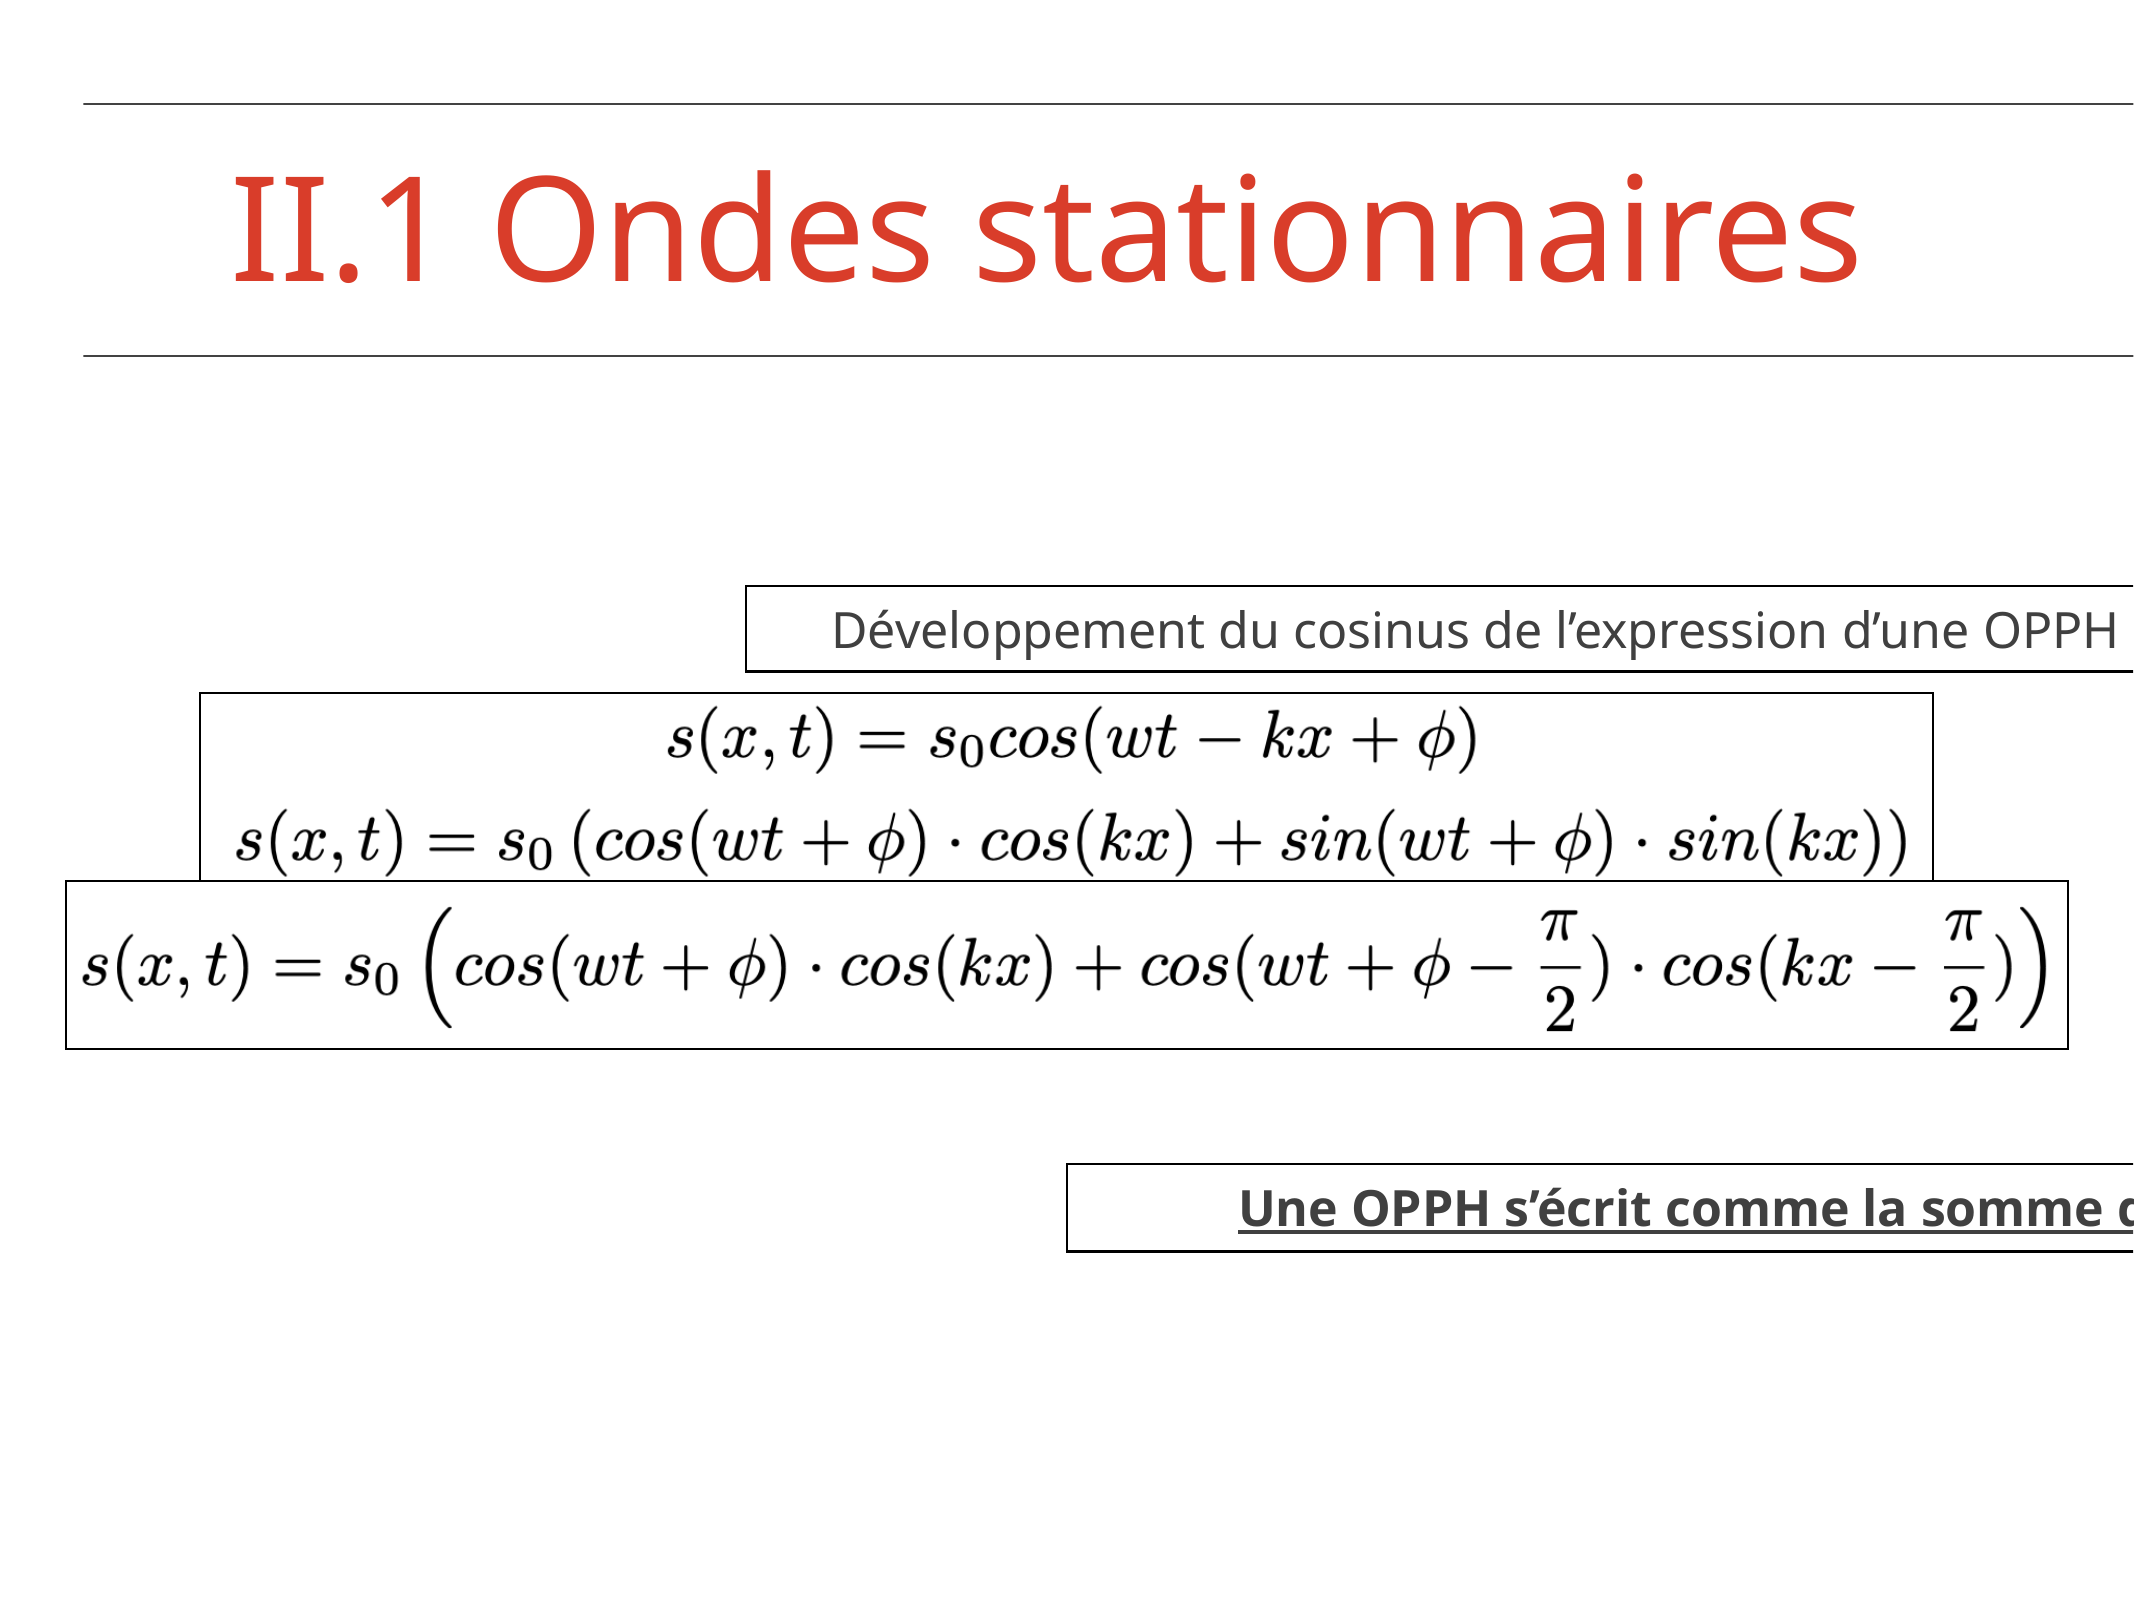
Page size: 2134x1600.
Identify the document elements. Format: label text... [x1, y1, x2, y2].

text_box II.1 Ondes stationnaires [83, 131, 2050, 332]
text_box Développement du cosinus de l’expression d’une OPPH : [745, 586, 2134, 662]
text_box Une OPPH s’écrit comme la somme de deux OS [1066, 1164, 2134, 1252]
picture [201, 693, 1933, 880]
picture [66, 881, 2067, 1049]
